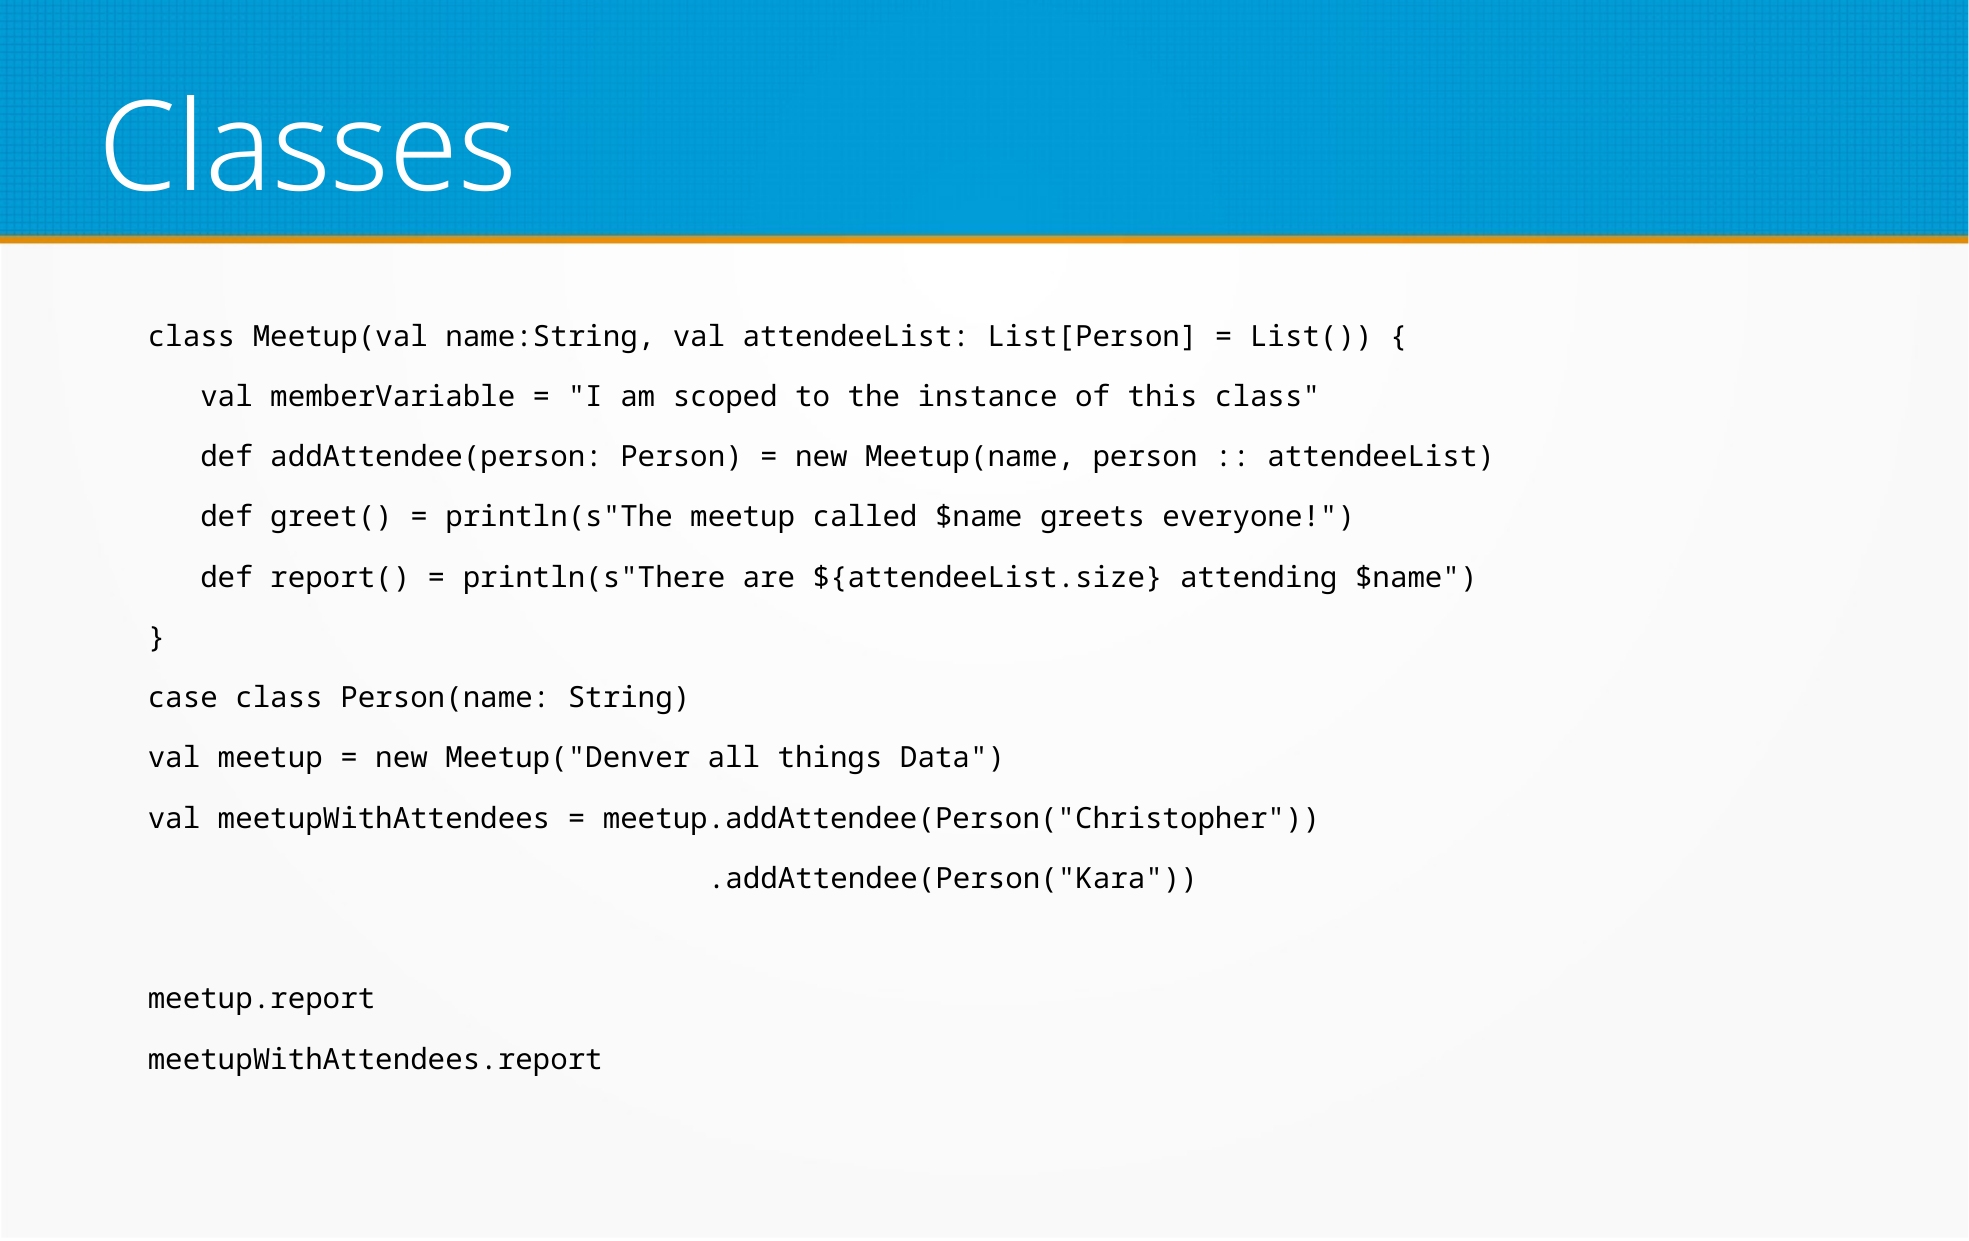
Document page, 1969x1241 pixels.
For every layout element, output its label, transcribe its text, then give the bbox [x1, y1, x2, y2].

list class Meetup(val name:String, val attendeeList: List[Person] = List()) { val memberVariable = "I am scoped to the instance of this class" def addAttendee(person: Person) = new Meetup(name, person :: attendeeList) def greet() = println(s"The meetup called $name greets everyone!") def report() = println(s"There are ${attendeeList.size} attending $name") } case class Person(name: String) val meetup = new Meetup("Denver all things Data") val meetupWithAttendees = meetup.addAttendee(Person("Christopher")) .addAttendee(Person("Kara")) meetup.report meetupWithAttendees.report [98, 315, 1861, 1081]
picture [0, 233, 1969, 1241]
title Classes [98, 19, 1870, 227]
